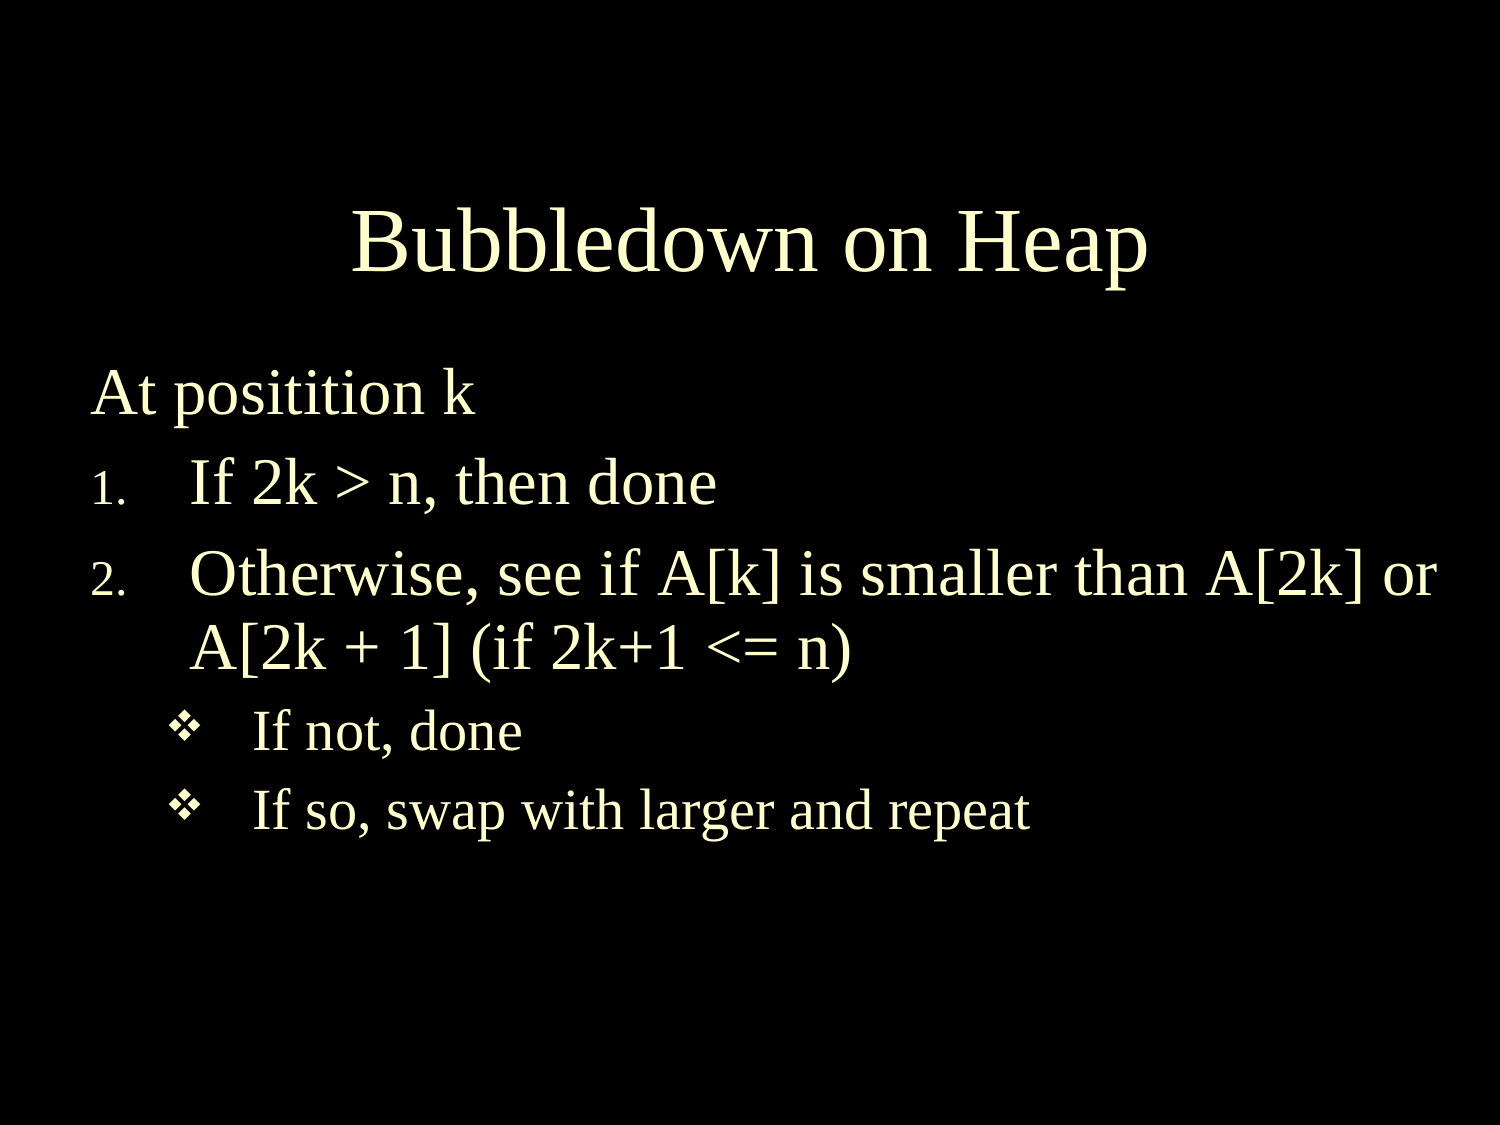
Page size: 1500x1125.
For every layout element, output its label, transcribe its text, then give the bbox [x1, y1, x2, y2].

list At positition k If 2k > n, then done Otherwise, see if A[k] is smaller than A[2k] or A[2k + 1] (if 2k+1 <= n) If not, done If so, swap with larger and repeat [75, 347, 1482, 1026]
title Bubbledown on Heap [22, 145, 1480, 336]
